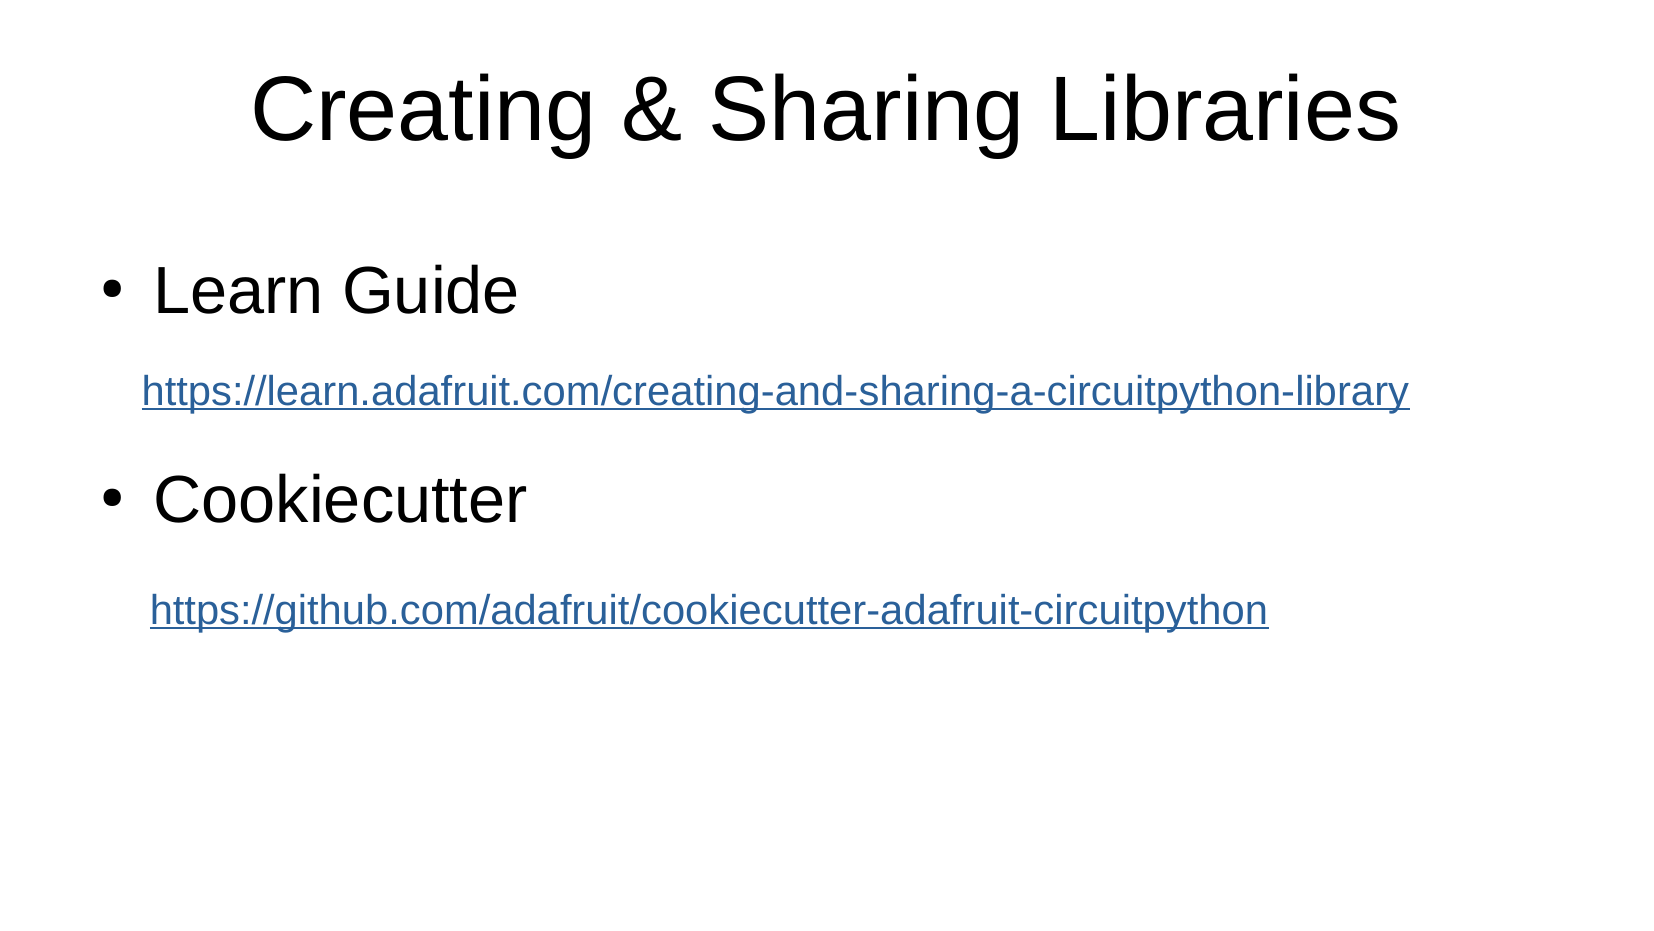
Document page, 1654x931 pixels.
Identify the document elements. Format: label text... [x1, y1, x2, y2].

title Creating & Sharing Libraries [82, 31, 1571, 187]
text_box https://learn.adafruit.com/creating-and-sharing-a-circuitpython-library [126, 360, 1426, 422]
text_box https://github.com/adafruit/cookiecutter-adafruit-circuitpython [135, 579, 1284, 641]
list Learn Guide Cookiecutter [82, 253, 1571, 793]
